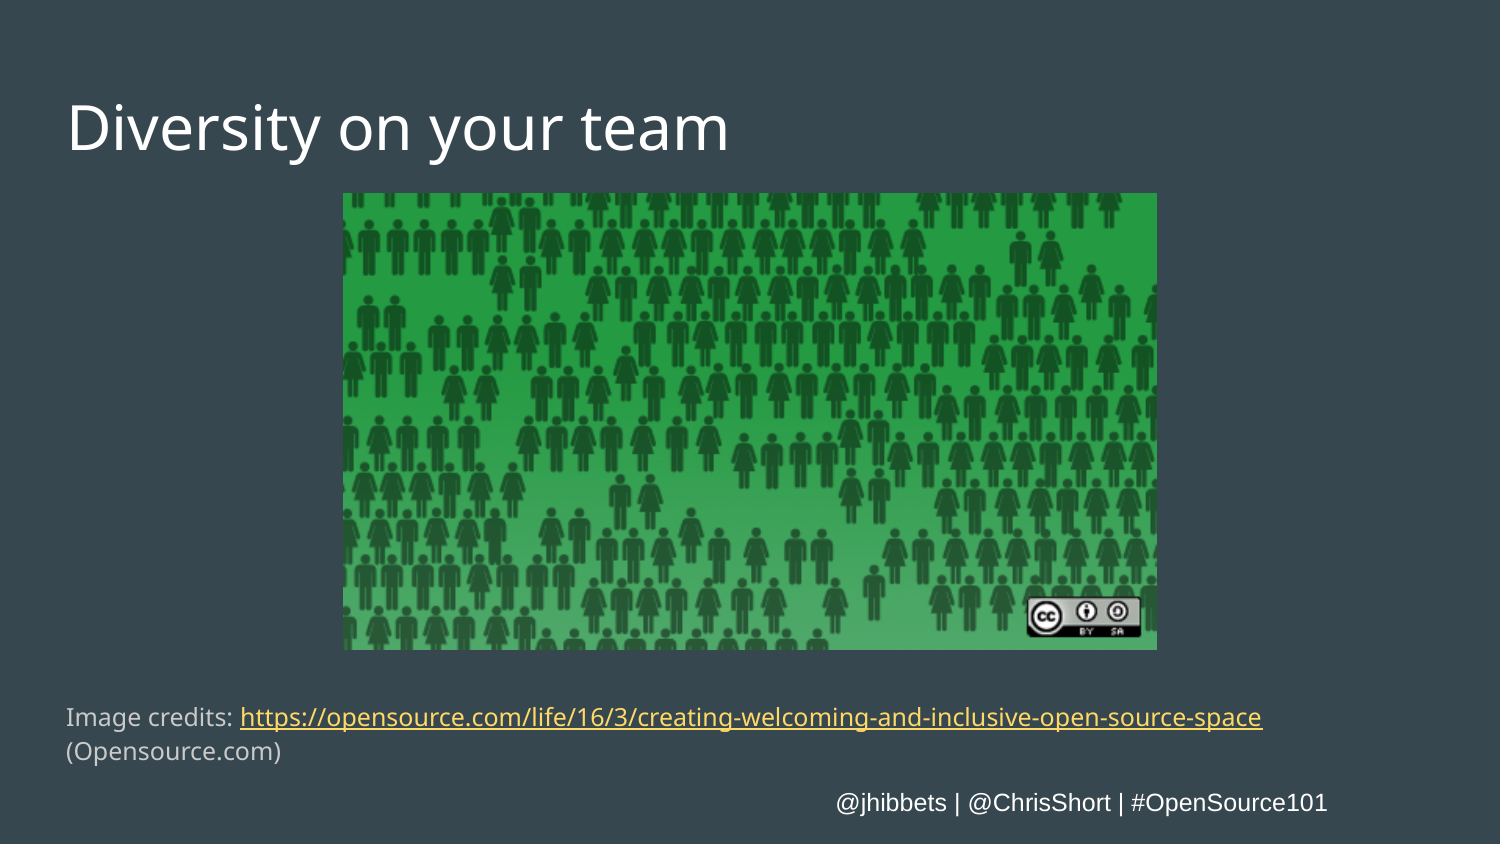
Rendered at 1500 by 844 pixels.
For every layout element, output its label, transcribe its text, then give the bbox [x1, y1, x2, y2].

title Diversity on your team [51, 72, 1449, 167]
list Image credits: https://opensource.com/life/16/3/creating-welcoming-and-inclusive-open-source-space (Opensource.com) [51, 686, 1449, 750]
picture [343, 193, 1157, 650]
